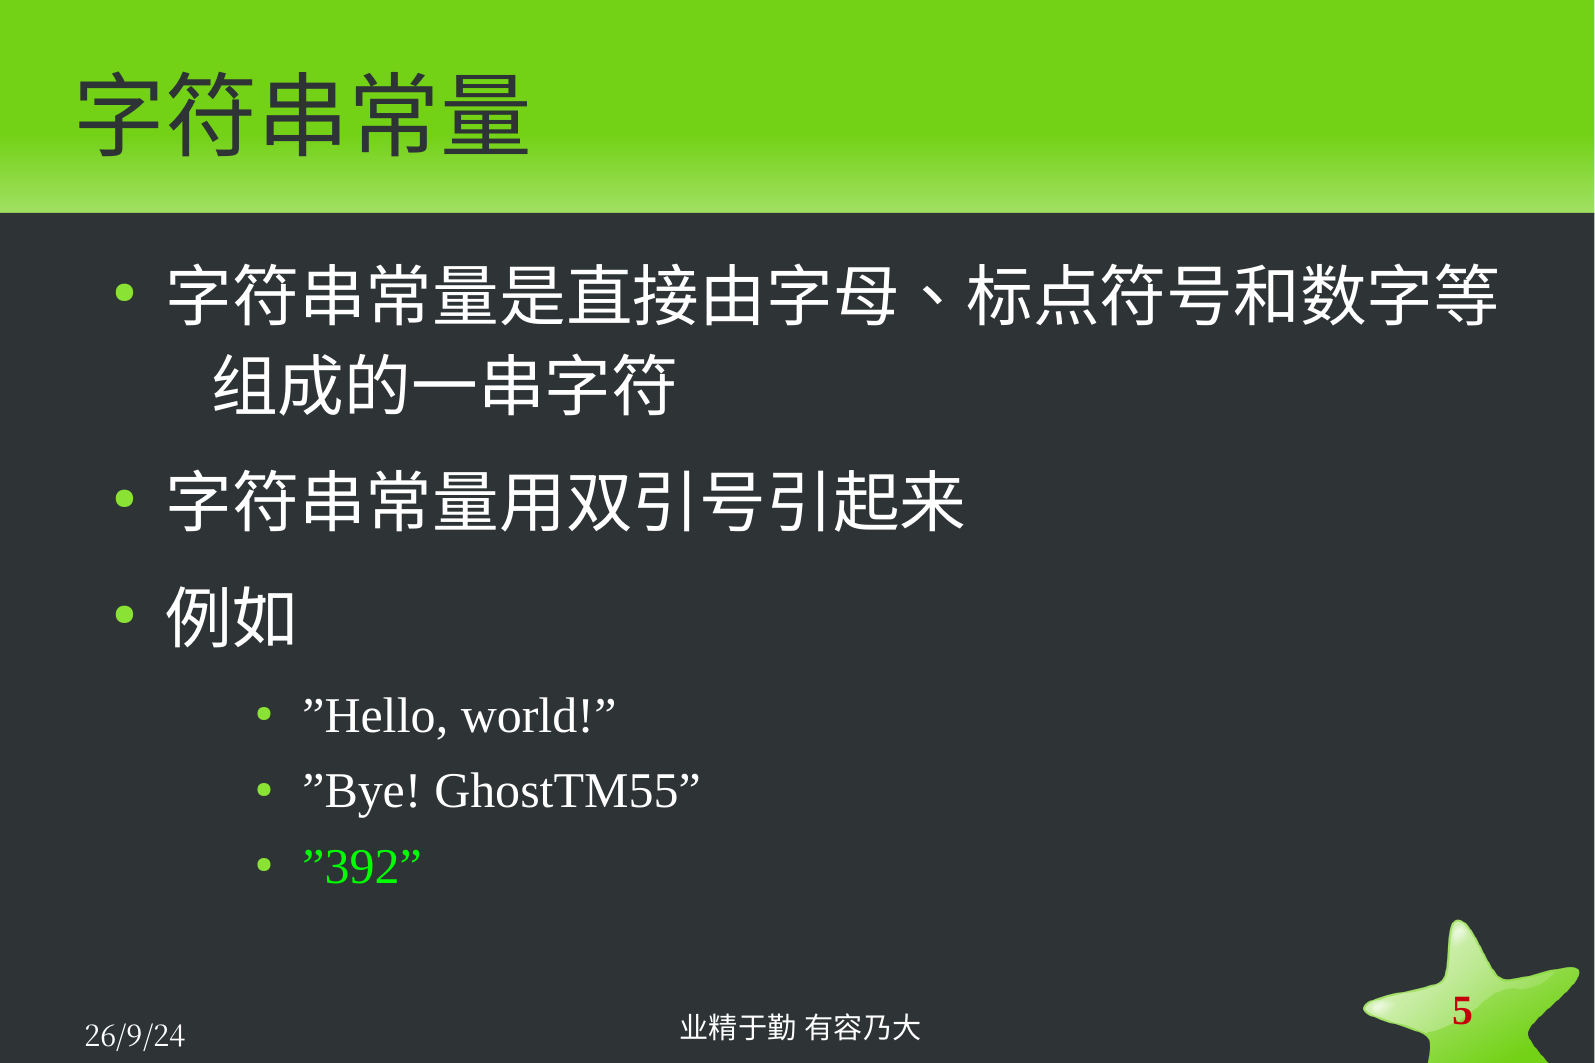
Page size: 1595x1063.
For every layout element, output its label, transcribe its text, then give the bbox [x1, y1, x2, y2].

title 字符串常量 [74, 25, 1510, 203]
picture [0, 0, 1595, 1063]
list 字符串常量是直接由字母、标点符号和数字等组成的一串字符 字符串常量用双引号引起来 例如 ”Hello, world!” ”Bye! GhostTM55” ”392” [79, 248, 1515, 951]
